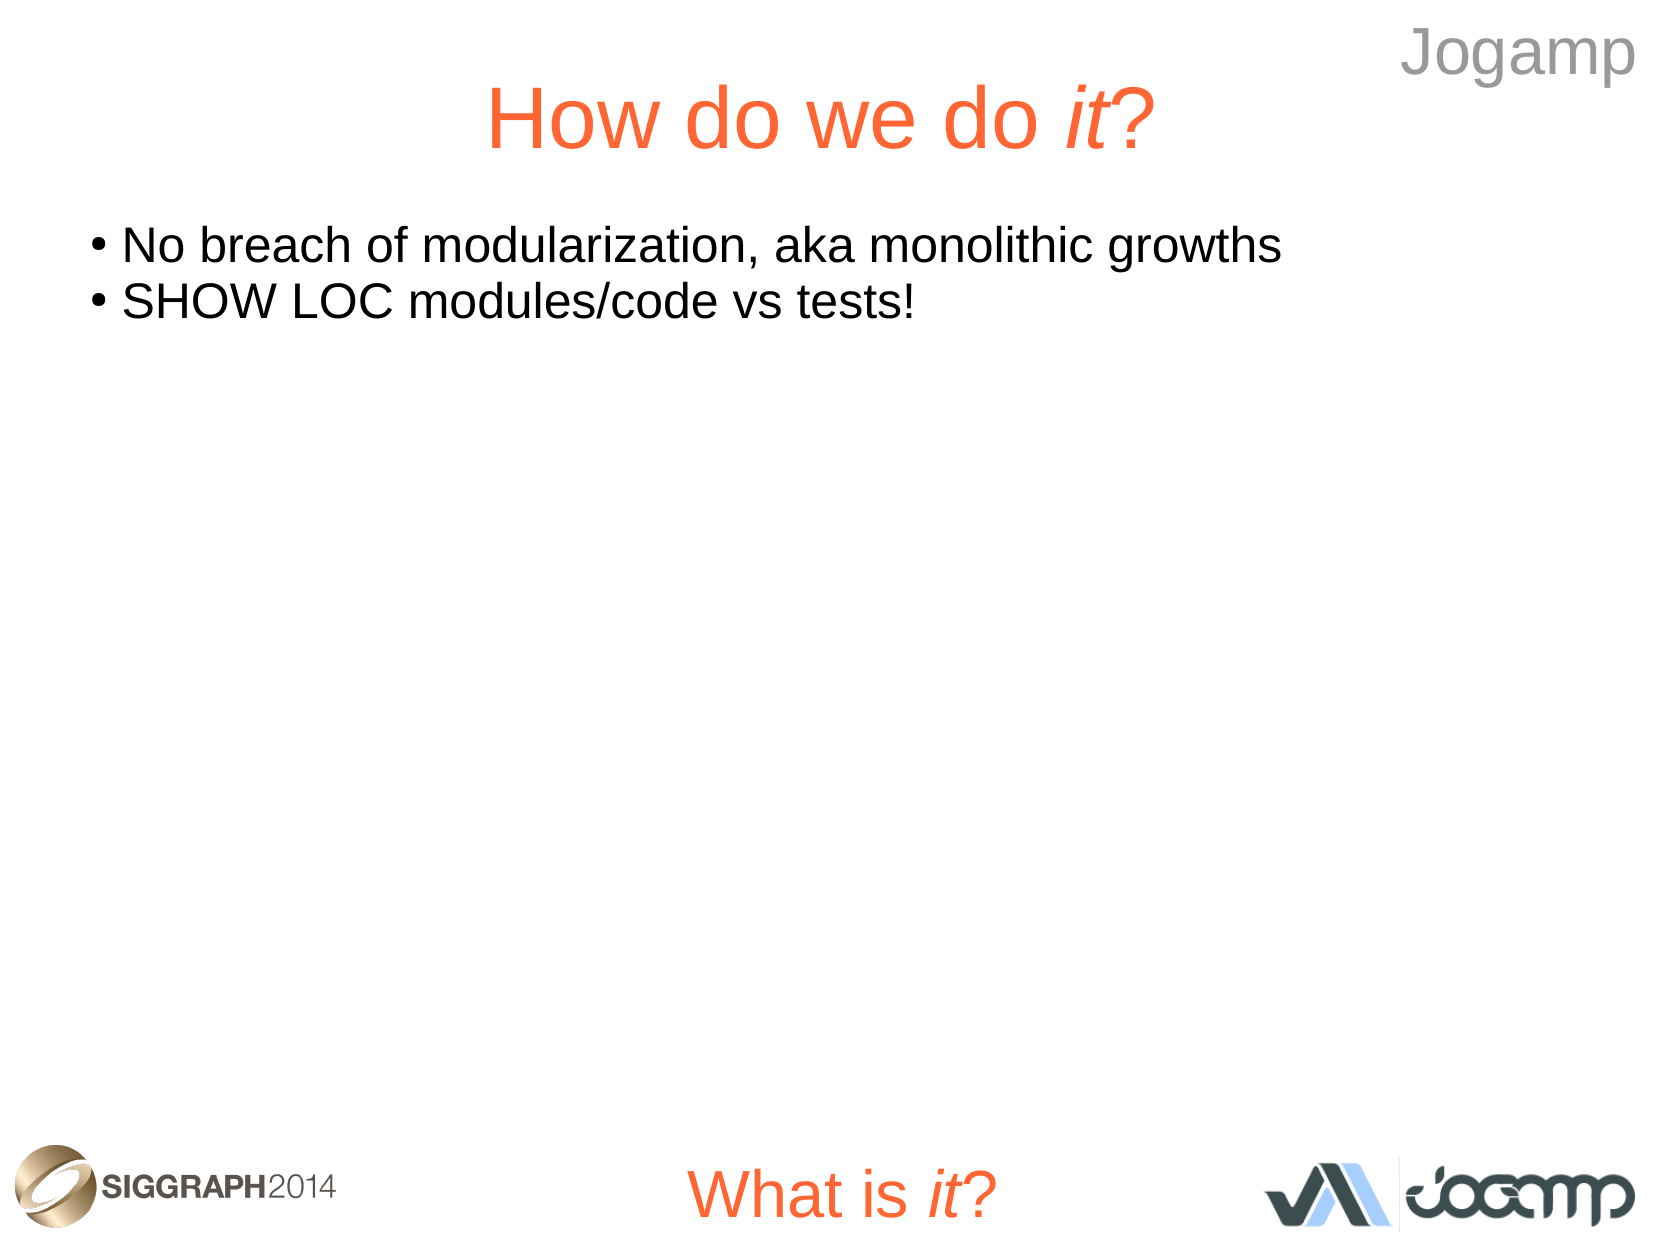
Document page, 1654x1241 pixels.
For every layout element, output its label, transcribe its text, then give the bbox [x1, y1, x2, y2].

picture [7, 1133, 343, 1239]
text_box Jogamp [1385, 6, 1654, 112]
title How do we do it? [68, 56, 1576, 181]
text_box What is it? [672, 1149, 1014, 1239]
picture [1262, 1157, 1635, 1233]
text_box No breach of modularization, aka monolithic growths SHOW LOC modules/code vs tests! [75, 210, 1576, 1066]
